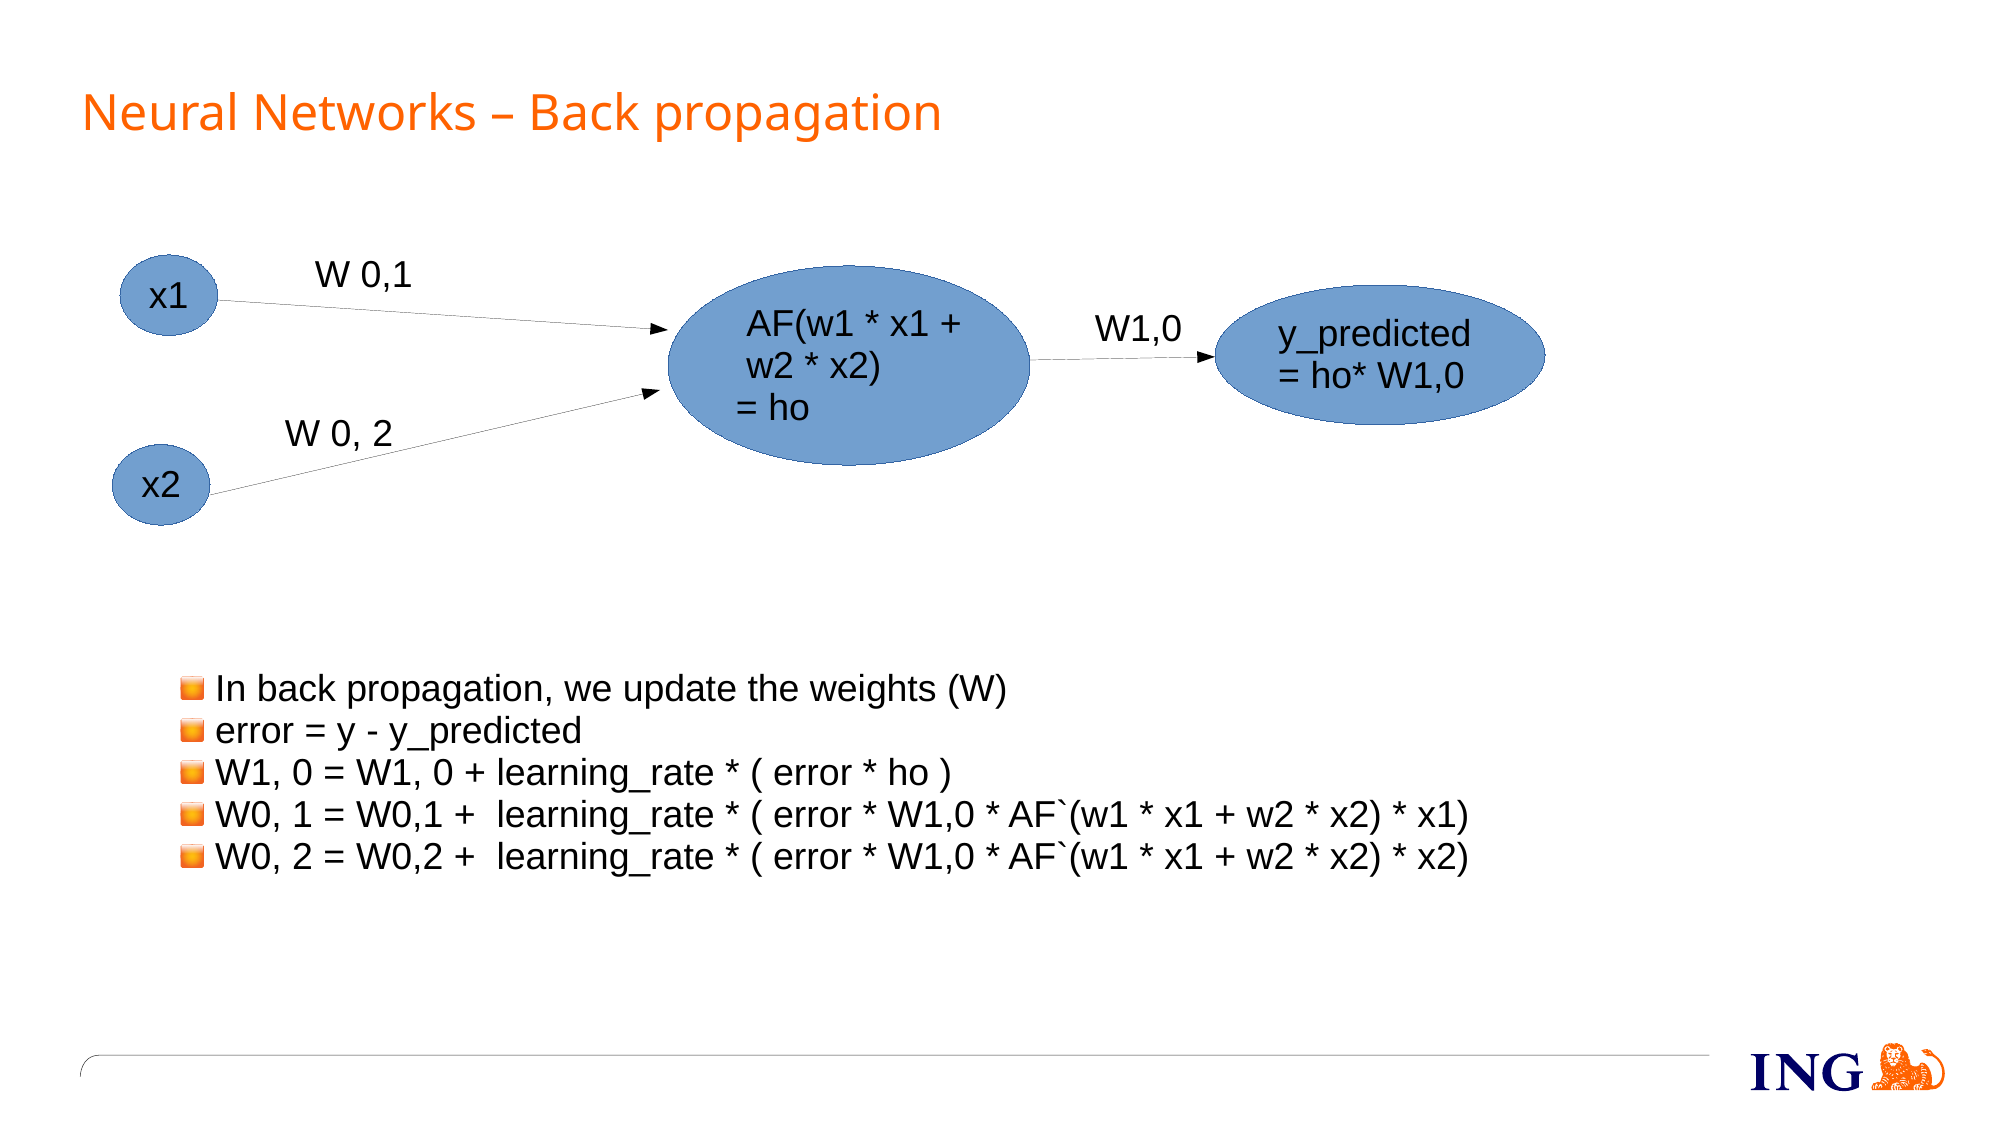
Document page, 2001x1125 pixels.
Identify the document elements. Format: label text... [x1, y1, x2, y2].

text_box W 0, 2 [270, 404, 421, 504]
text_box In back propagation, we update the weights (W) error = y - y_predicted W1, 0 = W1, 0 + learning_rate * ( error * ho ) W0, 1 = W0,1 + learning_rate * ( error * W1,0 * AF`(w1 * x1 + w2 * x2) * x1) W0, 2 = W0,2 + learning_rate * ( error * W1,0 * AF`(w1 * x1 + w2 * x2) * x2) [165, 660, 1576, 927]
text_box x1 [119, 254, 218, 336]
text_box AF(w1 * x1 + w2 * x2) = ho [668, 265, 1030, 466]
text_box W1,0 [1080, 299, 1231, 357]
text_box y_predicted = ho* W1,0 [1215, 285, 1546, 425]
text_box Neural Networks – Back propagation [81, 84, 1936, 142]
text_box W 0,1 [300, 246, 481, 346]
text_box x2 [112, 444, 211, 526]
